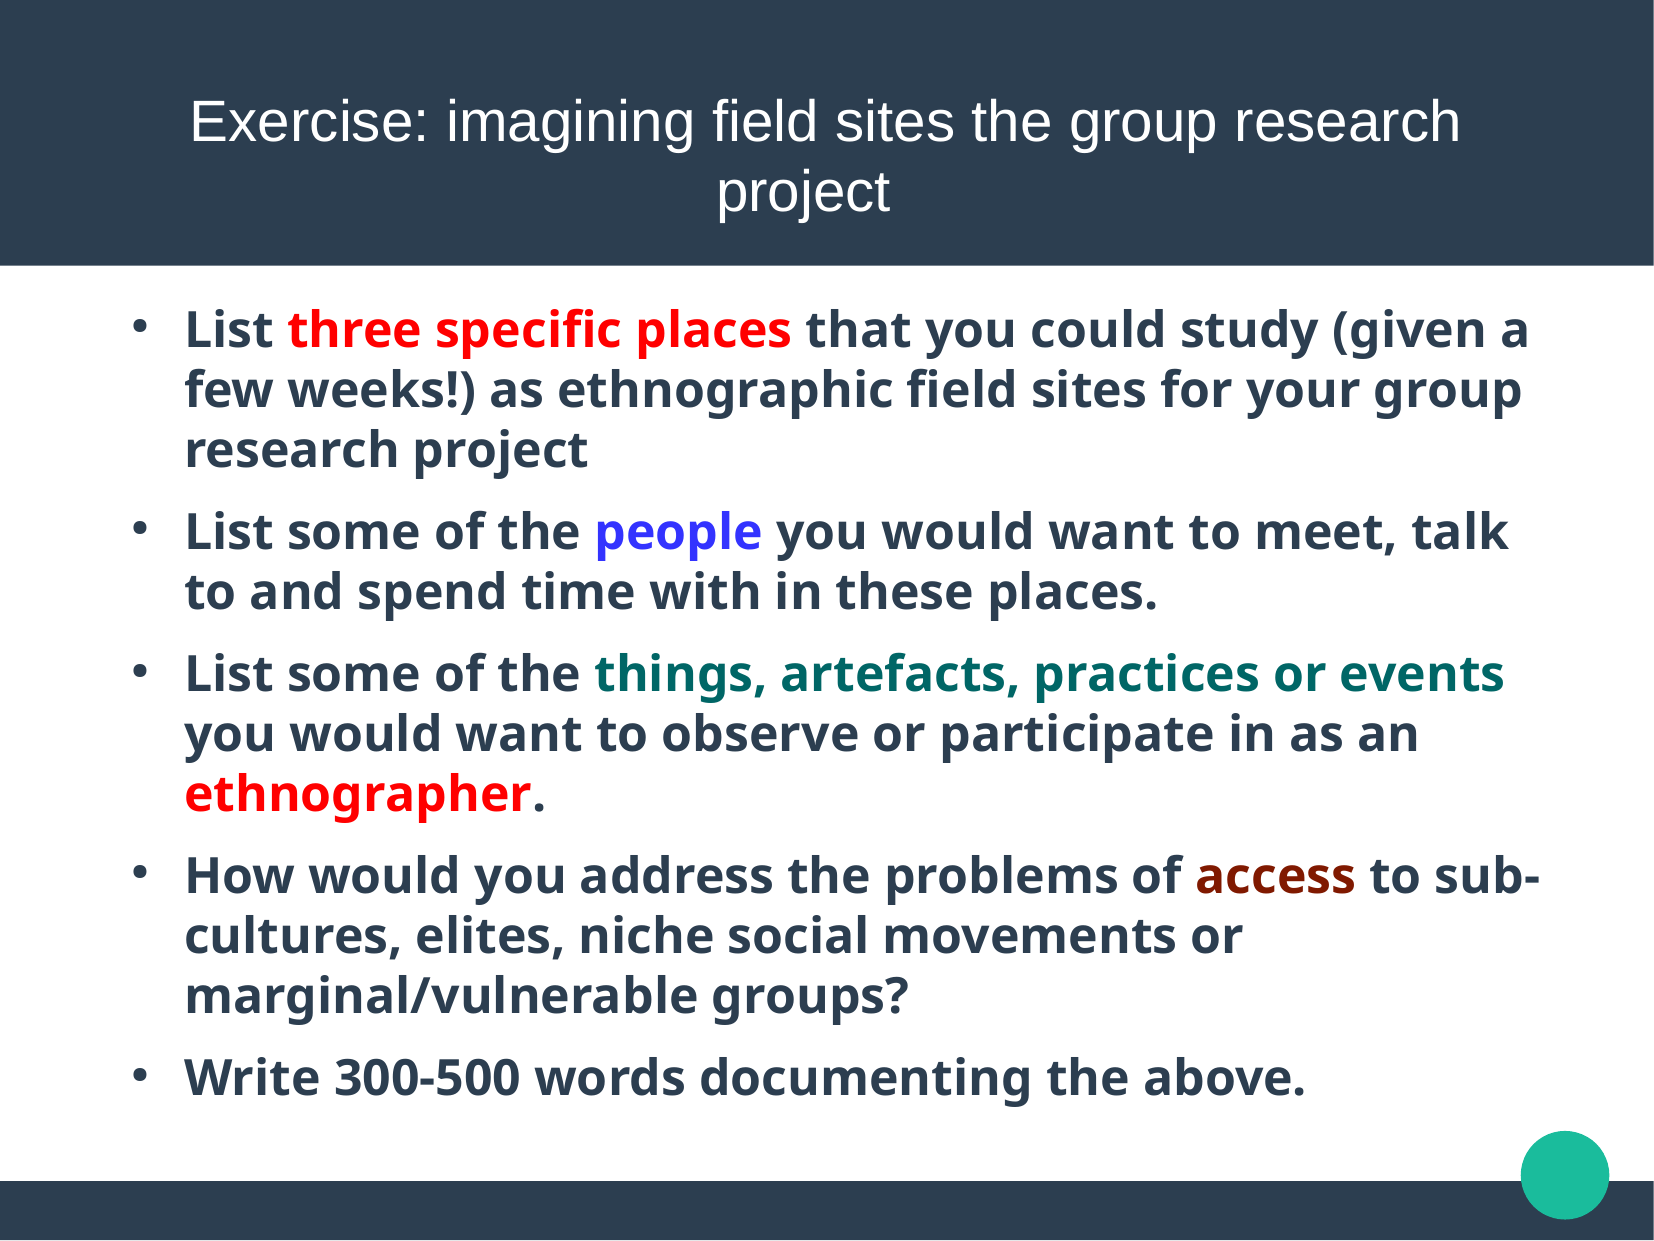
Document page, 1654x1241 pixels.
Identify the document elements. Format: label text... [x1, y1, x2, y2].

title Exercise: imagining field sites the group research project [82, 49, 1571, 257]
list List three specific places that you could study (given a few weeks!) as ethnographic field sites for your group research project List some of the people you would want to meet, talk to and spend time with in these places. List some of the things, artefacts, practices or events you would want to observe or participate in as an ethnographer. How would you address the problems of access to sub-cultures, elites, niche social movements or marginal/vulnerable groups? Write 300-500 words documenting the above. [82, 290, 1571, 1010]
